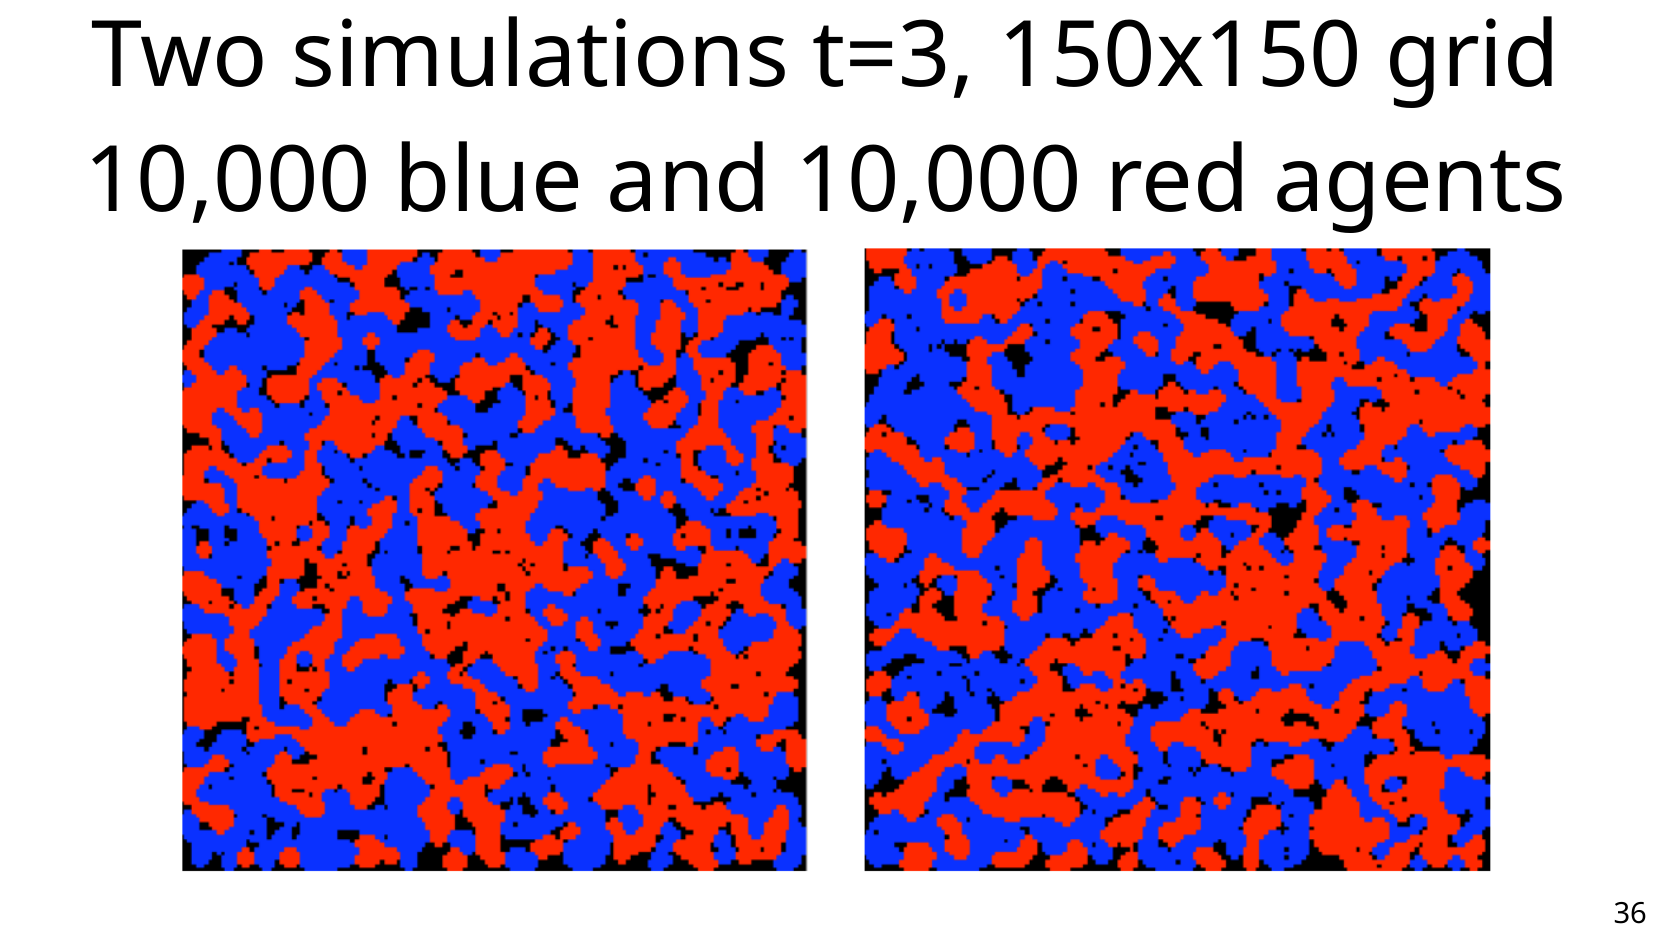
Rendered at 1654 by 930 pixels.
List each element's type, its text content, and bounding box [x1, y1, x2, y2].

title Two simulations t=3, 150x150 grid 10,000 blue and 10,000 red agents [82, 1, 1571, 225]
picture [173, 239, 1501, 877]
